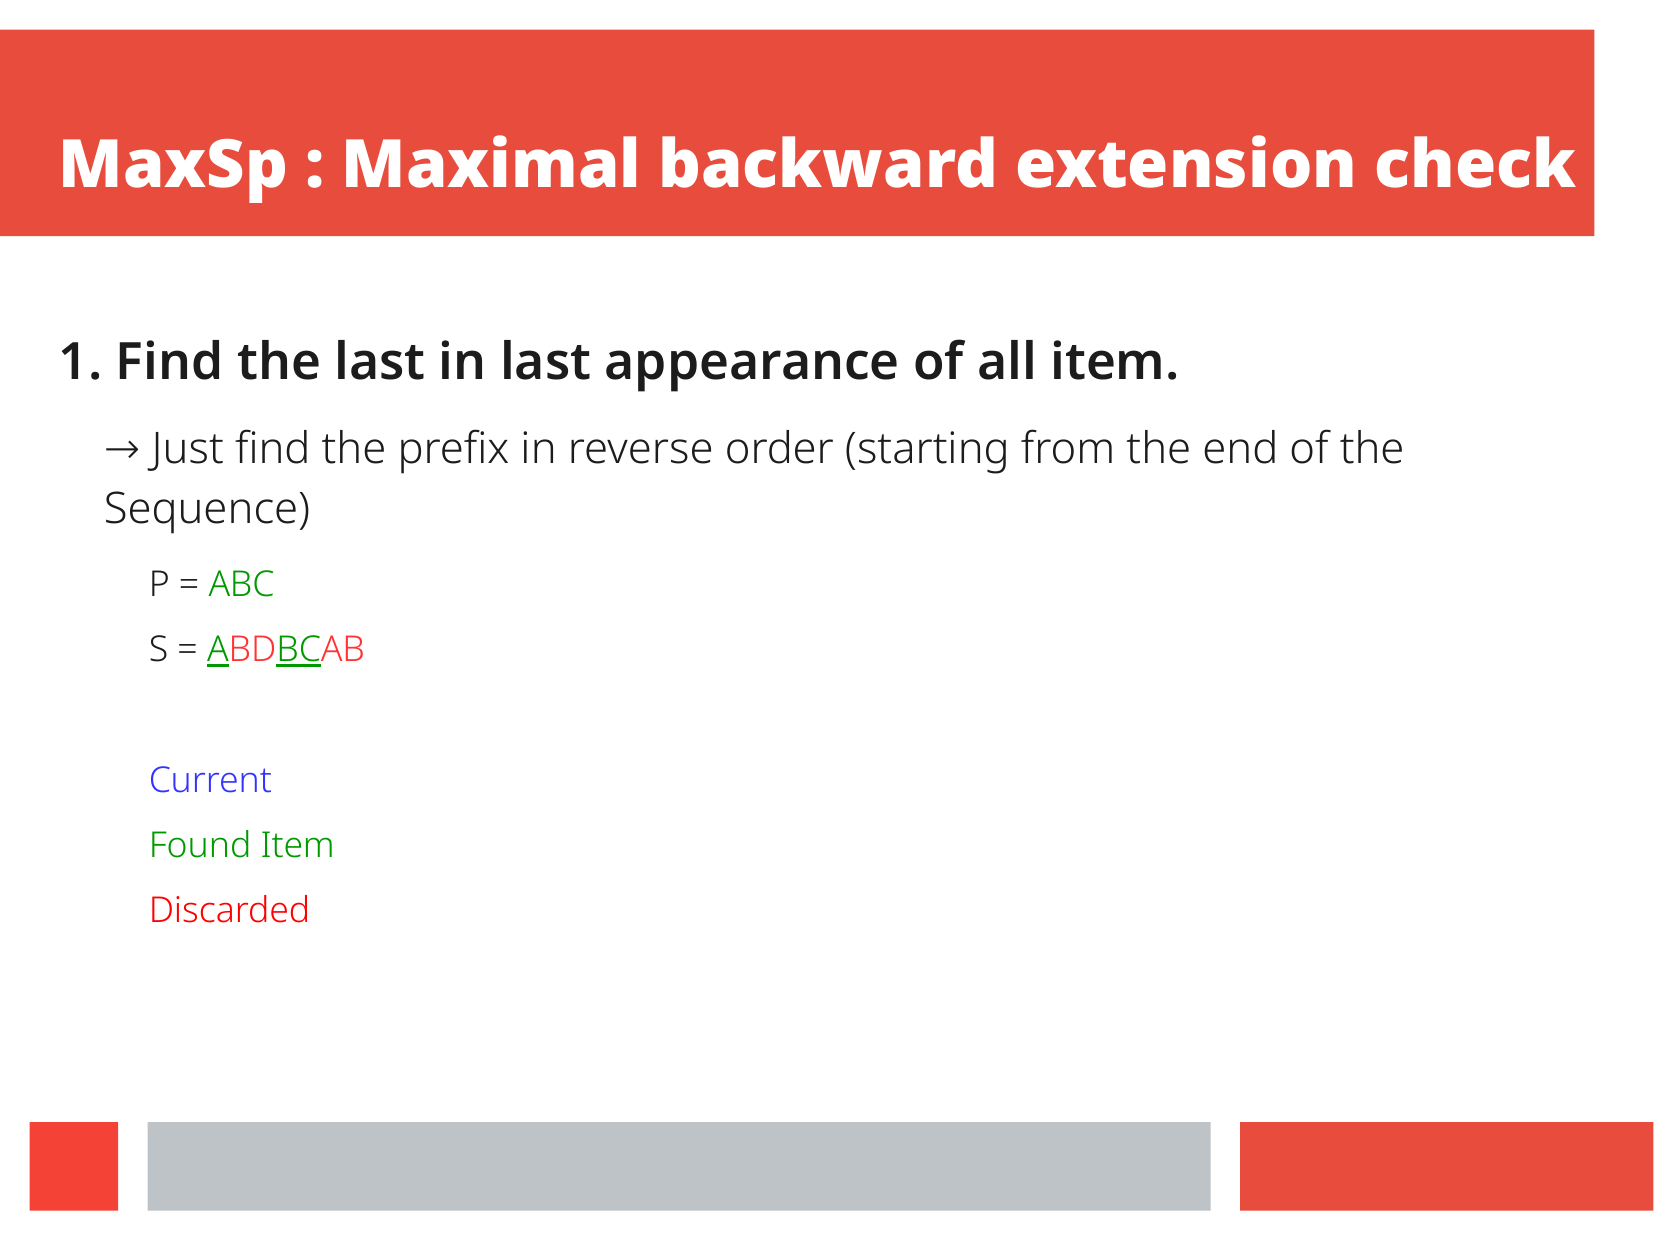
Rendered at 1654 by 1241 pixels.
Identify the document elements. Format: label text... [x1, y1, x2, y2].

title MaxSp : Maximal backward extension check [59, 59, 1595, 207]
list 1. Find the last in last appearance of all item. → Just find the prefix in reverse order (starting from the end of the Sequence) P = ABC S = ABDBCAB Current Found Item Discarded [59, 324, 1565, 1093]
